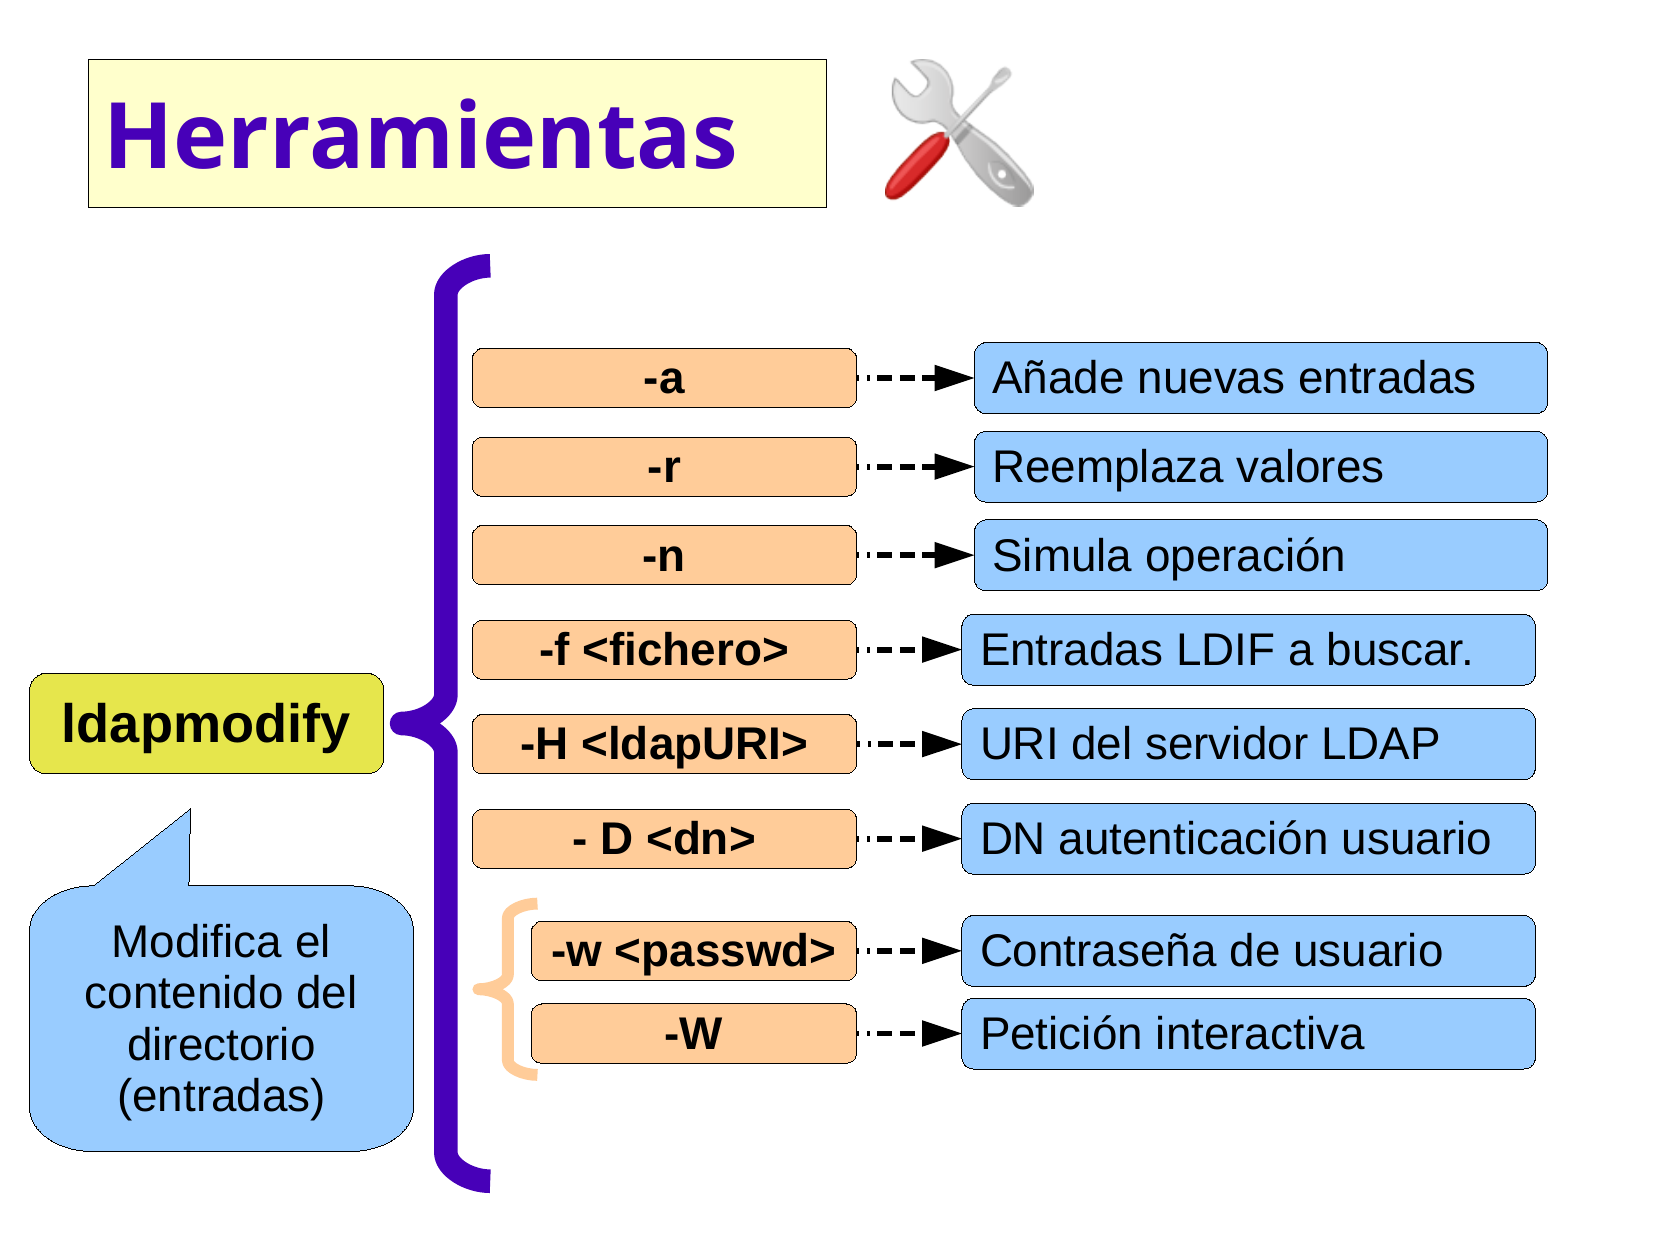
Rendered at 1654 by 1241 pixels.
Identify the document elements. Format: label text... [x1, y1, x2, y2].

text_box Simula operación [974, 519, 1548, 591]
text_box - D <dn> [472, 809, 857, 869]
text_box DN autenticación usuario [961, 803, 1536, 875]
text_box Añade nuevas entradas [974, 342, 1548, 414]
text_box Petición interactiva [961, 998, 1536, 1070]
text_box -r [472, 437, 857, 497]
text_box Reemplaza valores [974, 431, 1548, 503]
text_box -n [472, 525, 857, 585]
text_box ldapmodify [29, 673, 384, 774]
text_box -H <ldapURI> [472, 714, 857, 774]
text_box -a [472, 348, 857, 408]
text_box -f <fichero> [472, 620, 857, 680]
text_box Contraseña de usuario [961, 915, 1536, 987]
text_box Herramientas [88, 59, 827, 208]
text_box Modifica el contenido del directorio (entradas) [29, 808, 414, 1152]
picture [885, 59, 1034, 207]
text_box -W [531, 1003, 857, 1064]
text_box URI del servidor LDAP [961, 708, 1536, 780]
text_box -w <passwd> [531, 921, 857, 981]
text_box Entradas LDIF a buscar. [961, 614, 1536, 686]
